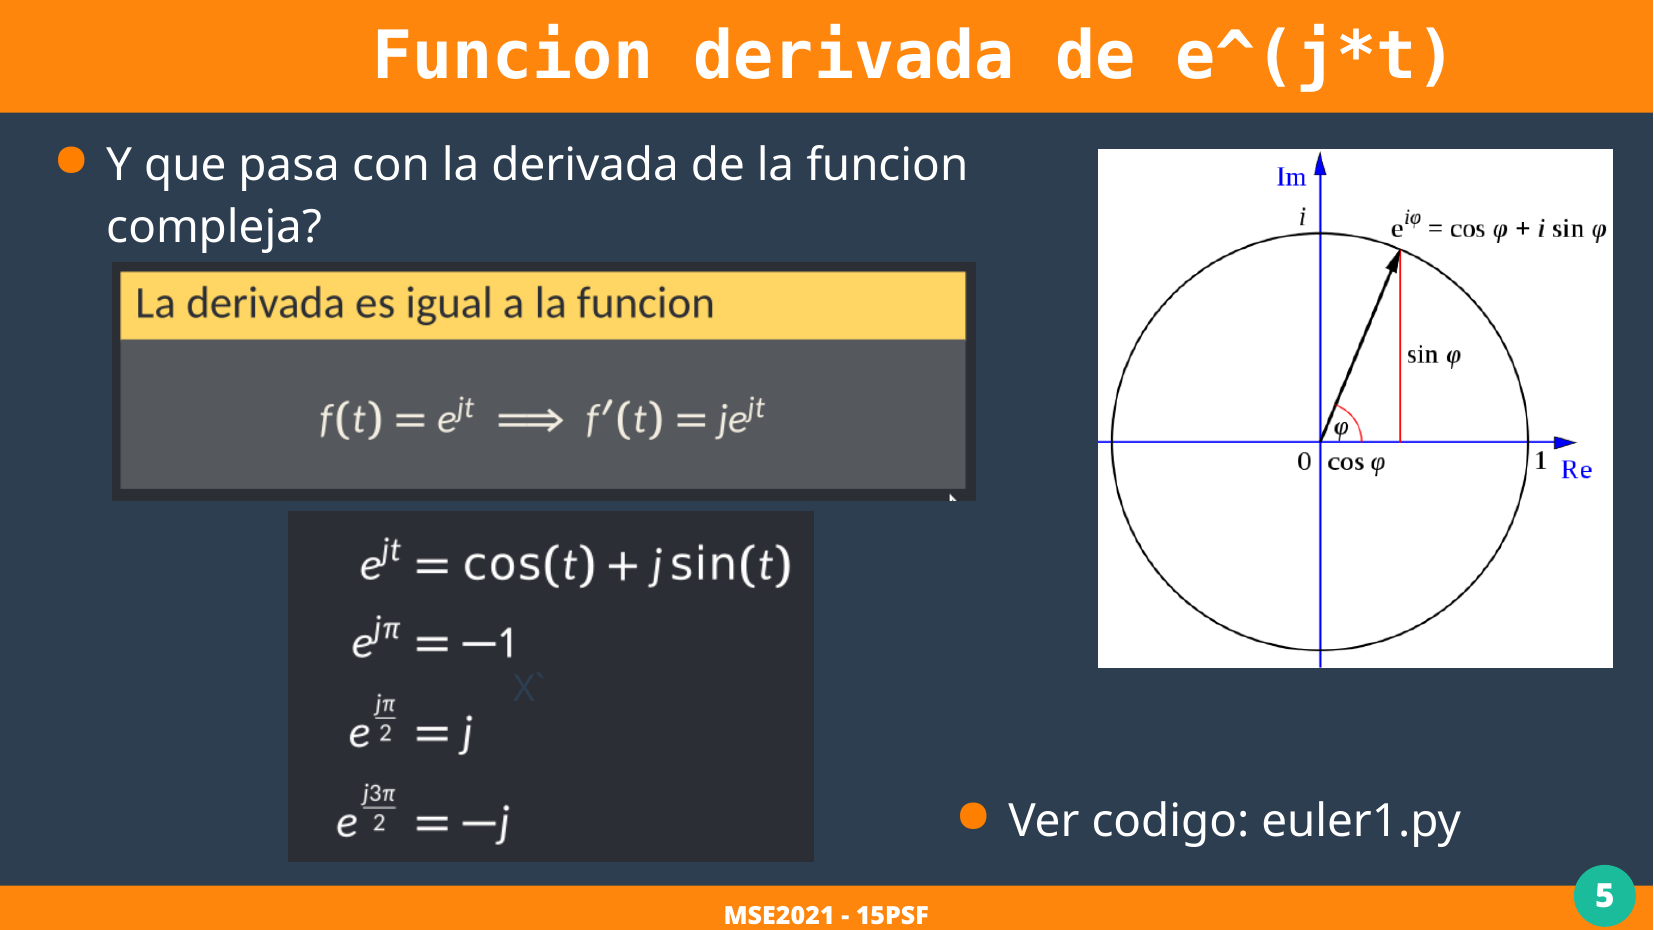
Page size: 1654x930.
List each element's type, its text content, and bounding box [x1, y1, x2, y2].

picture [112, 262, 976, 501]
list Y que pasa con la derivada de la funcion compleja? [35, 131, 976, 263]
picture [288, 511, 814, 862]
picture [1098, 149, 1613, 668]
list Ver codigo: euler1.py [937, 787, 1653, 883]
title Funcion derivada de e^(j*t) [371, 16, 1653, 113]
